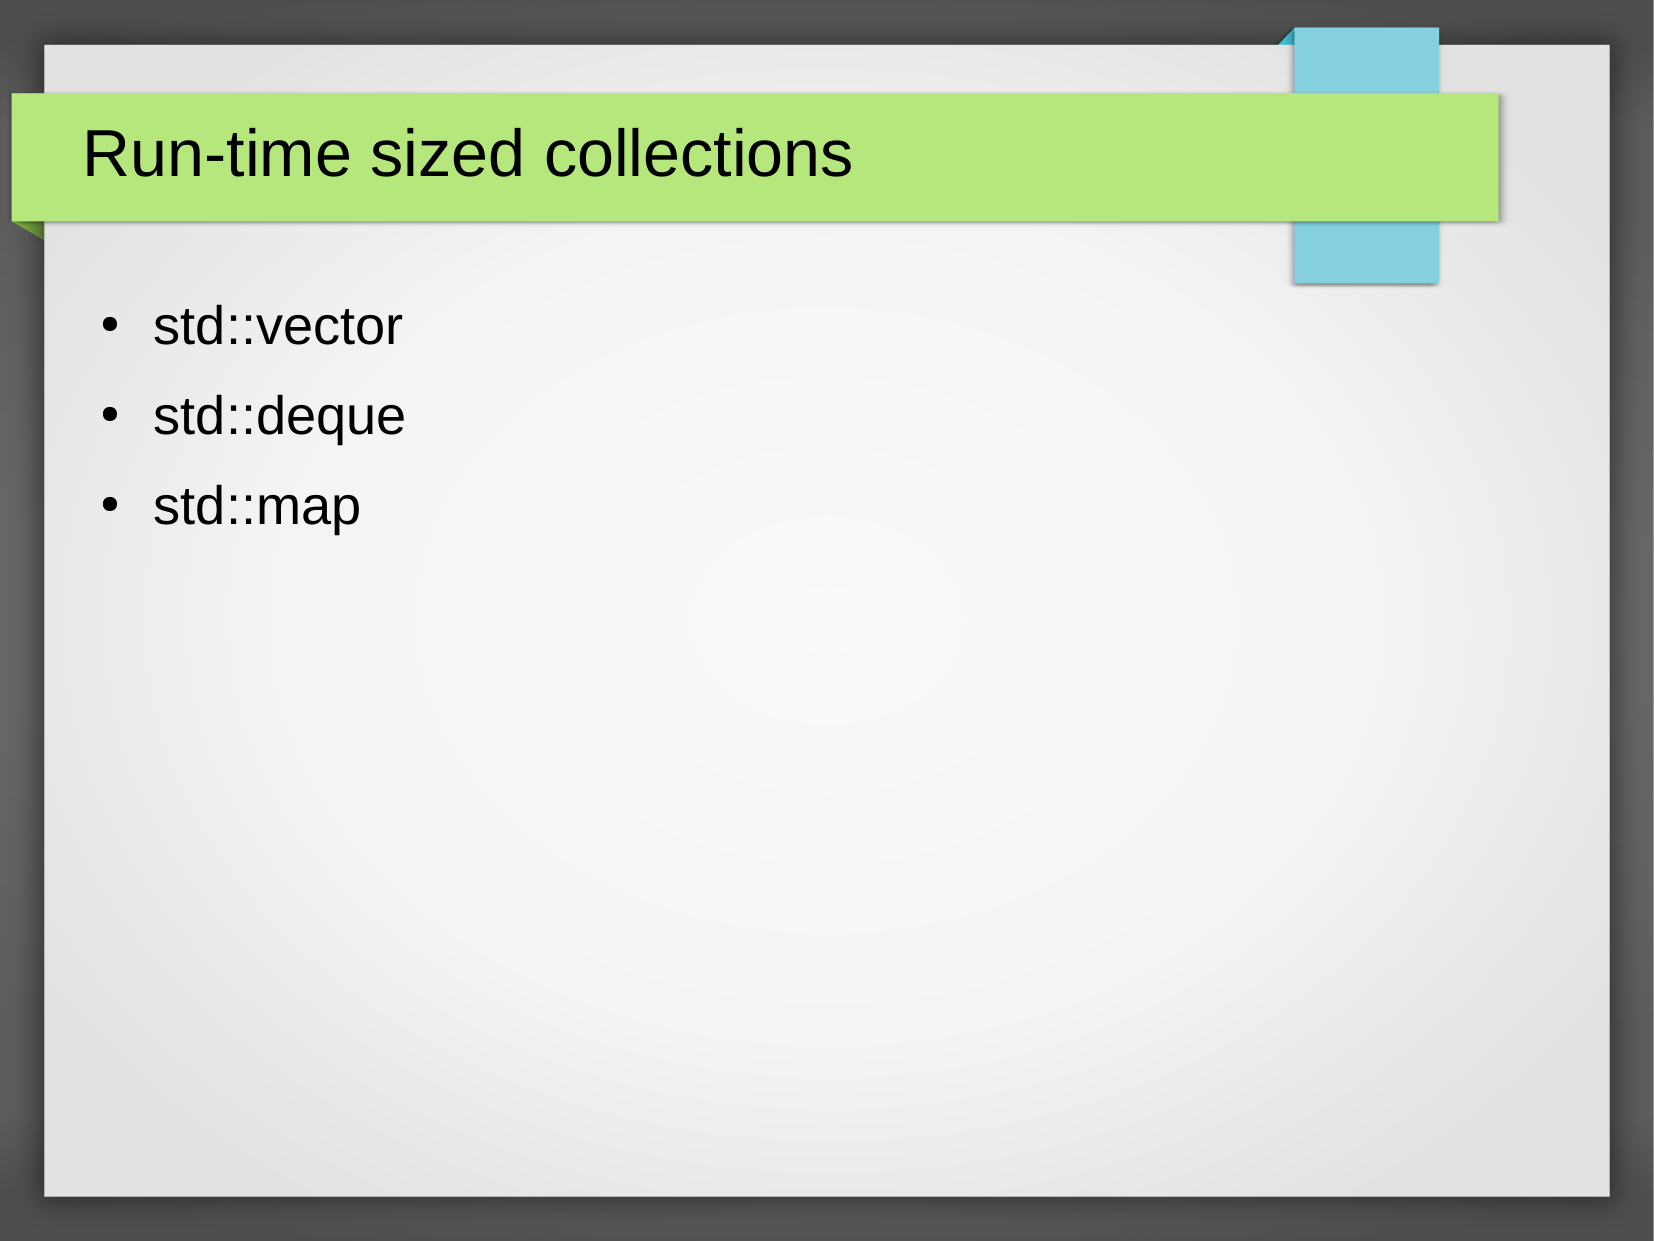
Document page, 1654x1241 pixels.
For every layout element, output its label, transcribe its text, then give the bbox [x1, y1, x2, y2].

list std::vector std::deque std::map [82, 295, 1571, 1015]
picture [0, 0, 1654, 1241]
title Run-time sized collections [82, 94, 1264, 213]
